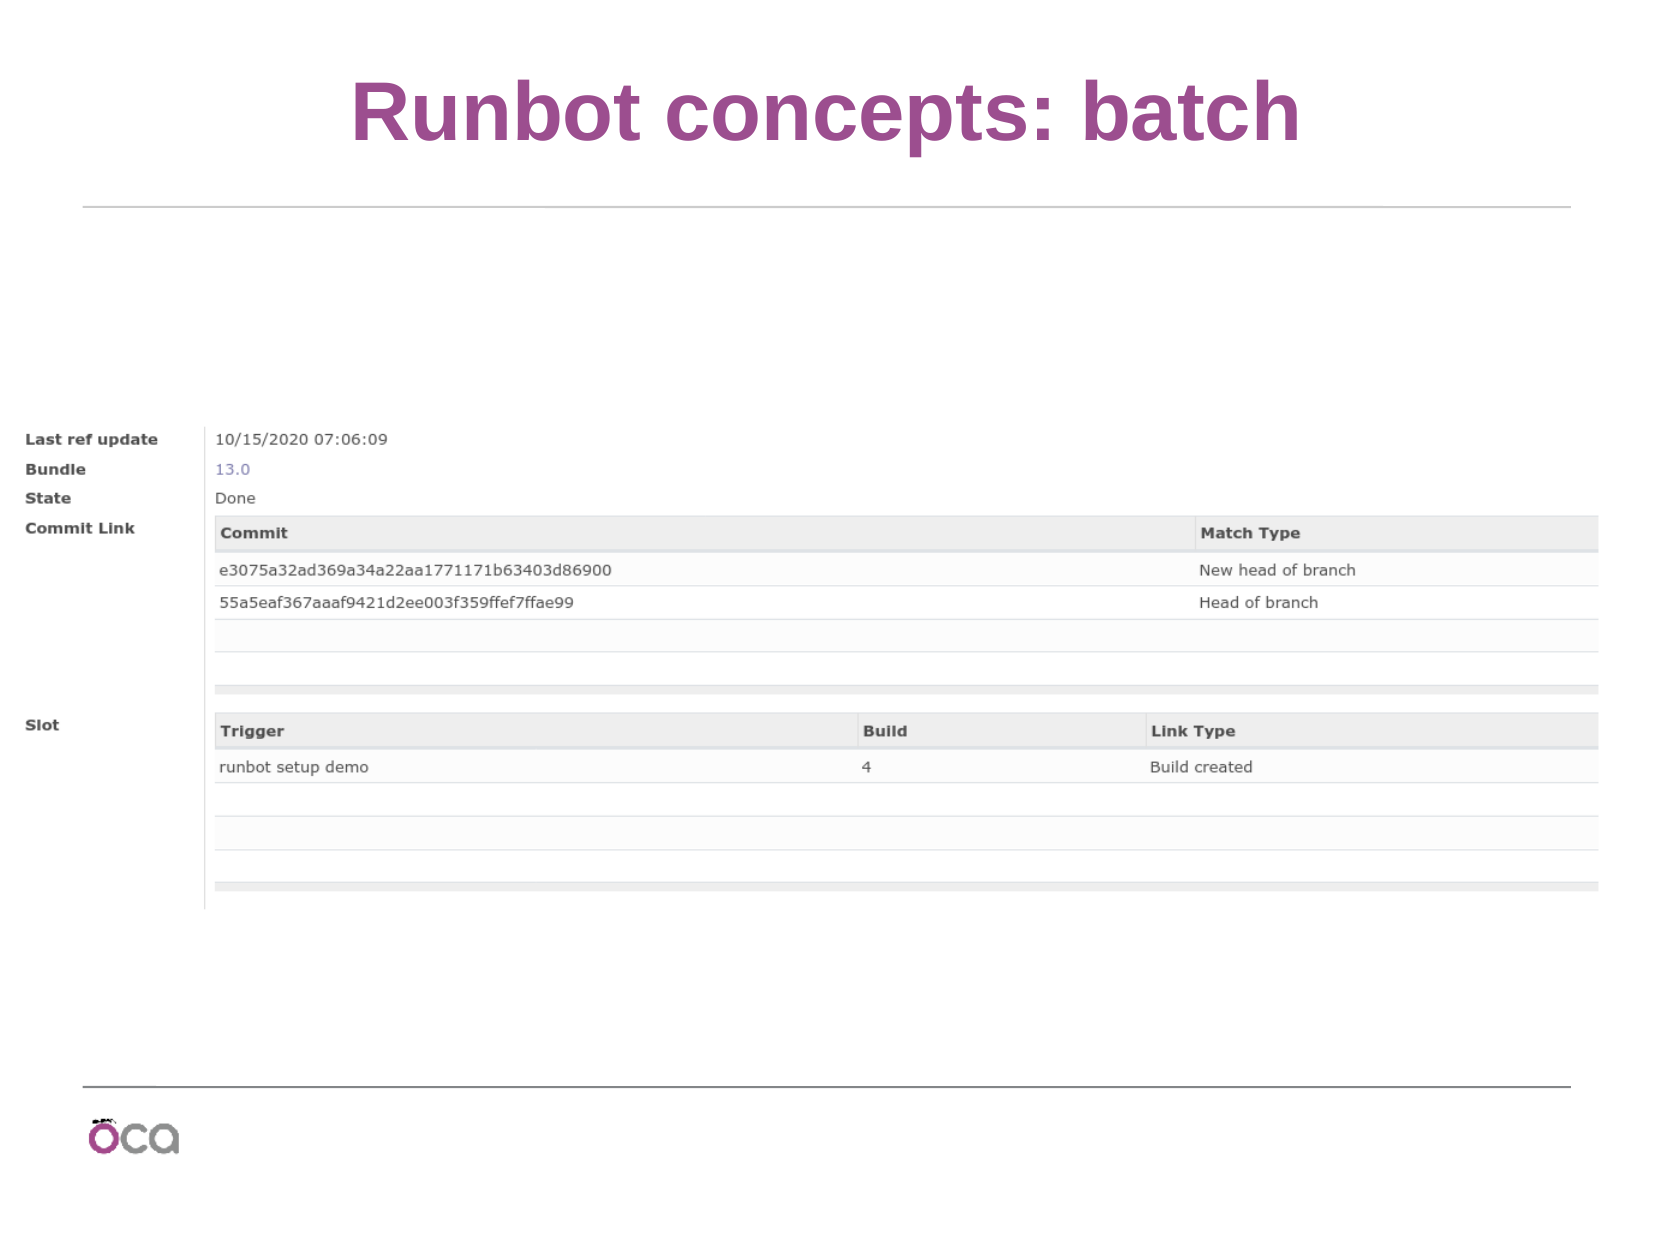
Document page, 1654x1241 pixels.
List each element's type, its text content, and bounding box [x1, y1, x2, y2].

title Runbot concepts: batch [82, 27, 1571, 196]
picture [82, 1089, 186, 1191]
picture [6, 386, 1654, 949]
